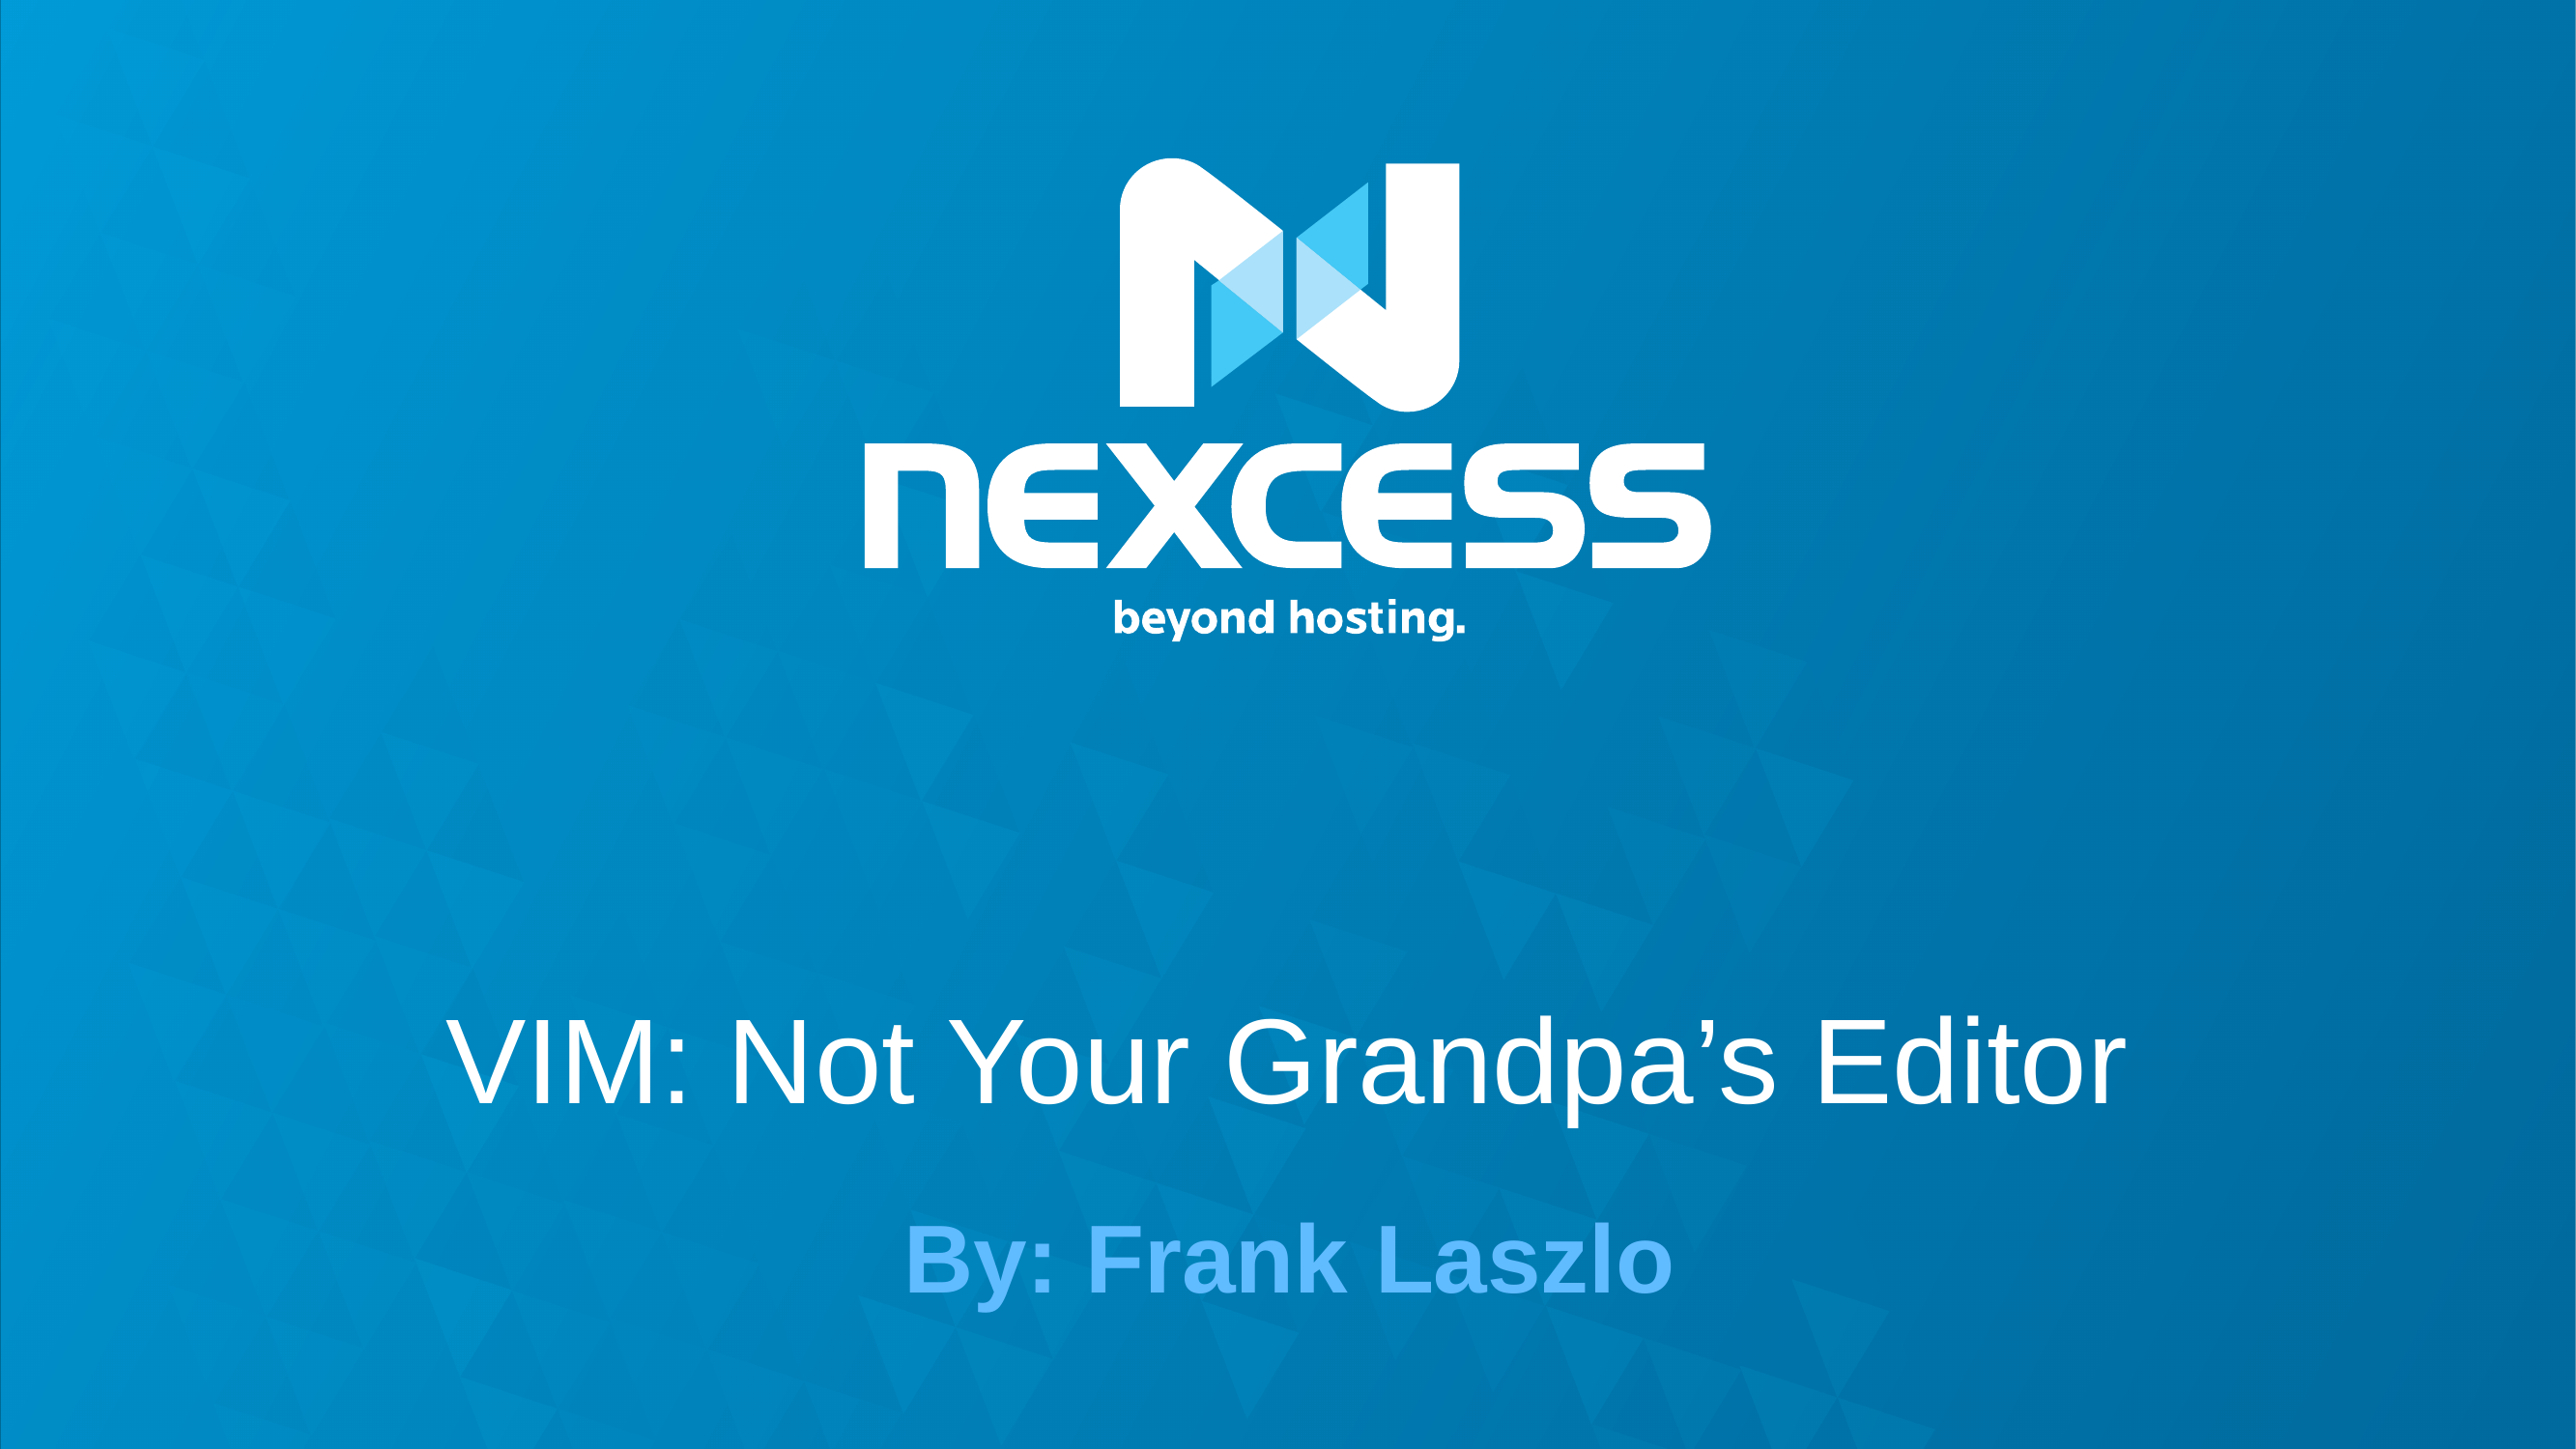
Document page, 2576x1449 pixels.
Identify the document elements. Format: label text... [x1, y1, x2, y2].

text_box [1402, 608, 1425, 634]
text_box [1120, 157, 1283, 407]
text_box [1367, 602, 1384, 635]
text_box [1464, 443, 1586, 569]
text_box [1428, 608, 1454, 642]
text_box VIM: Not Your Grandpa’s Editor [431, 976, 2144, 1136]
text_box [1296, 163, 1460, 412]
text_box [1456, 625, 1465, 634]
text_box [1142, 608, 1165, 635]
text_box [1114, 599, 1140, 635]
text_box [987, 443, 1098, 569]
text_box [1316, 608, 1343, 635]
text_box [864, 443, 980, 569]
text_box [1388, 609, 1396, 634]
text_box [1231, 443, 1342, 569]
text_box [1248, 599, 1274, 635]
text_box [1346, 608, 1367, 635]
text_box [1165, 609, 1191, 642]
text_box By: Frank Laszlo [672, 1196, 1904, 1313]
text_box [1105, 443, 1244, 569]
text_box [1589, 443, 1711, 569]
text_box [1290, 599, 1314, 634]
text_box [1221, 608, 1245, 634]
text_box [1341, 443, 1452, 569]
text_box [1191, 608, 1217, 635]
text_box [1388, 599, 1396, 606]
